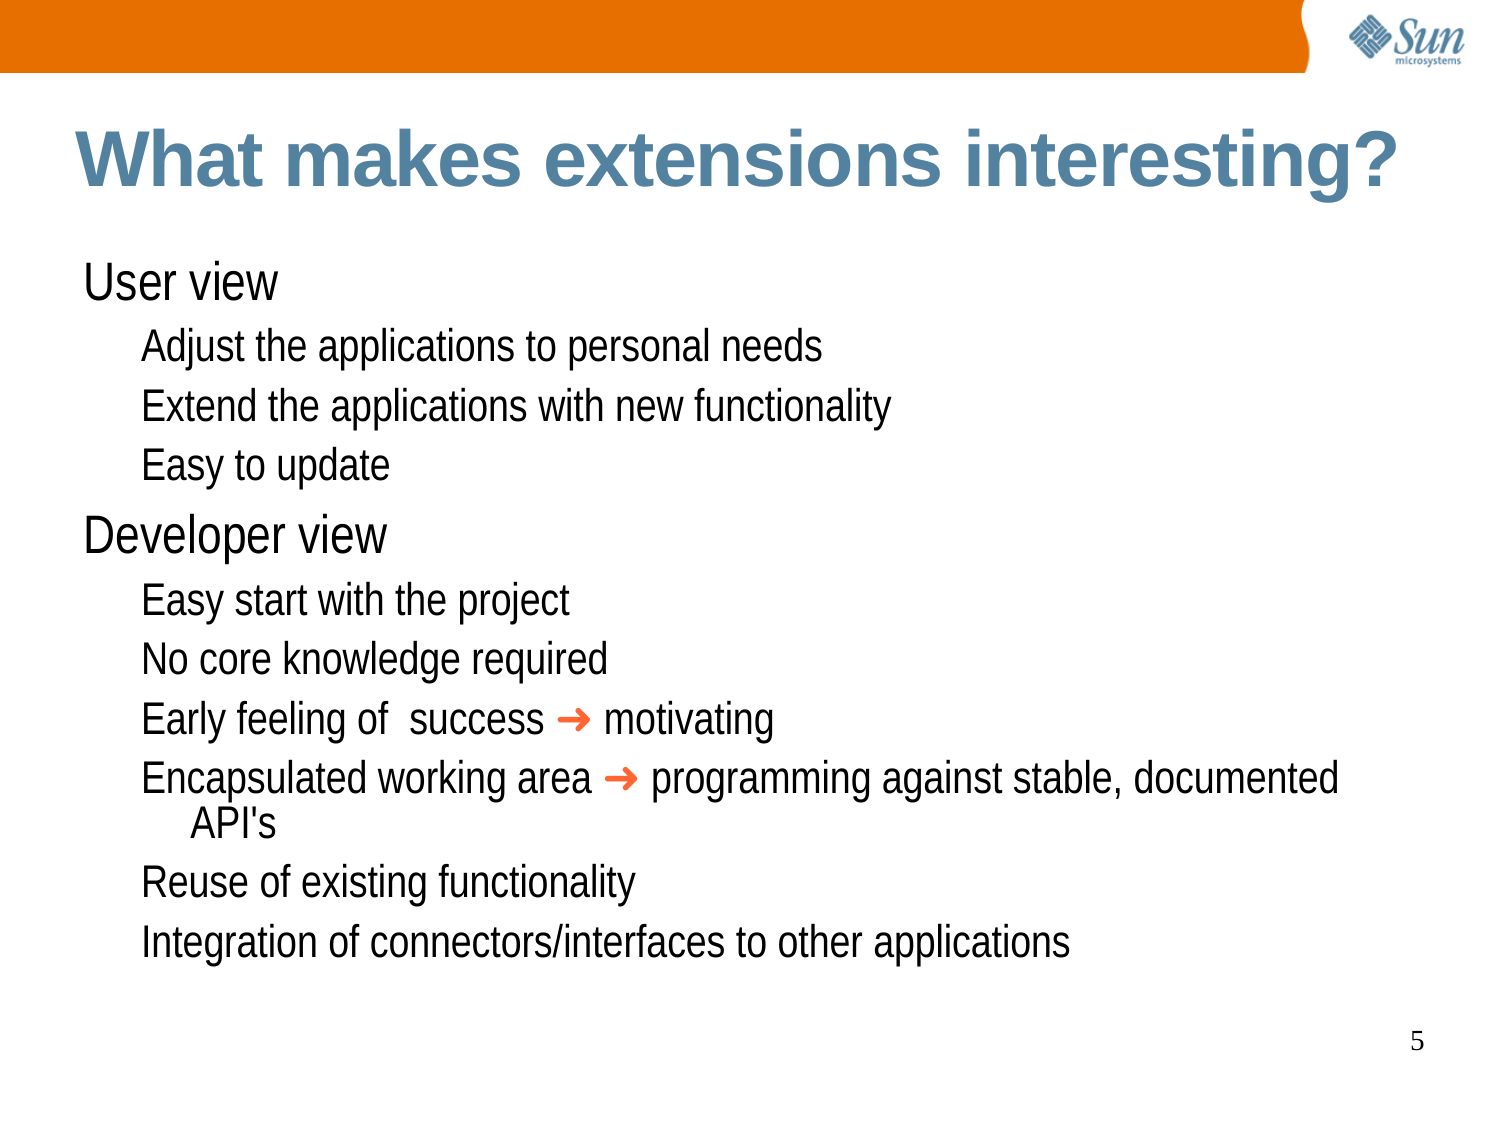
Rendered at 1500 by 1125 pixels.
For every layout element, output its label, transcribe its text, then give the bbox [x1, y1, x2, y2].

picture [0, 0, 1500, 73]
title What makes extensions interesting? [75, 123, 1437, 227]
list User view Adjust the applications to personal needs Extend the applications with new functionality Easy to update Developer view Easy start with the project No core knowledge required Early feeling of success ➜ motivating Encapsulated working area ➜ programming against stable, documented API's Reuse of existing functionality Integration of connectors/interfaces to other applications [64, 258, 1401, 1062]
